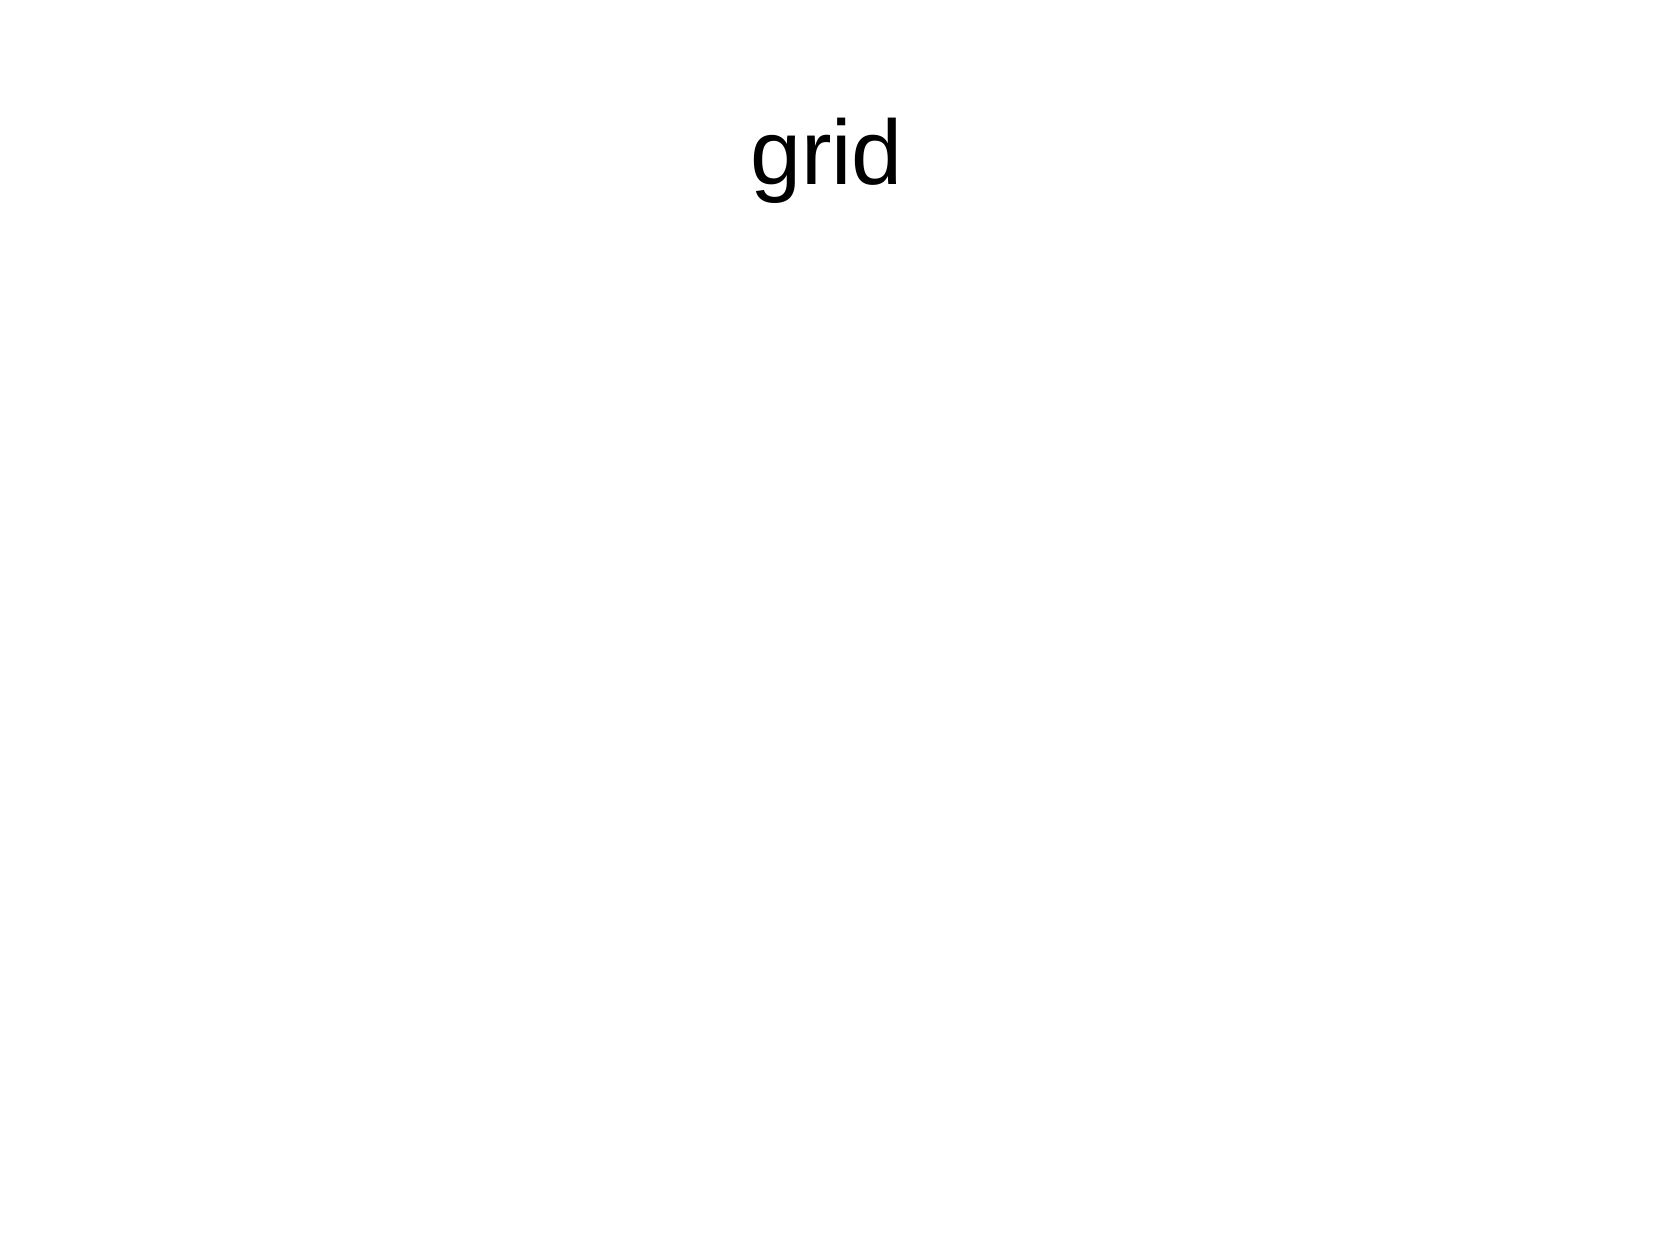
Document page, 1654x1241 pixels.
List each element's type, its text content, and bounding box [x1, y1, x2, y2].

title grid [82, 49, 1571, 257]
